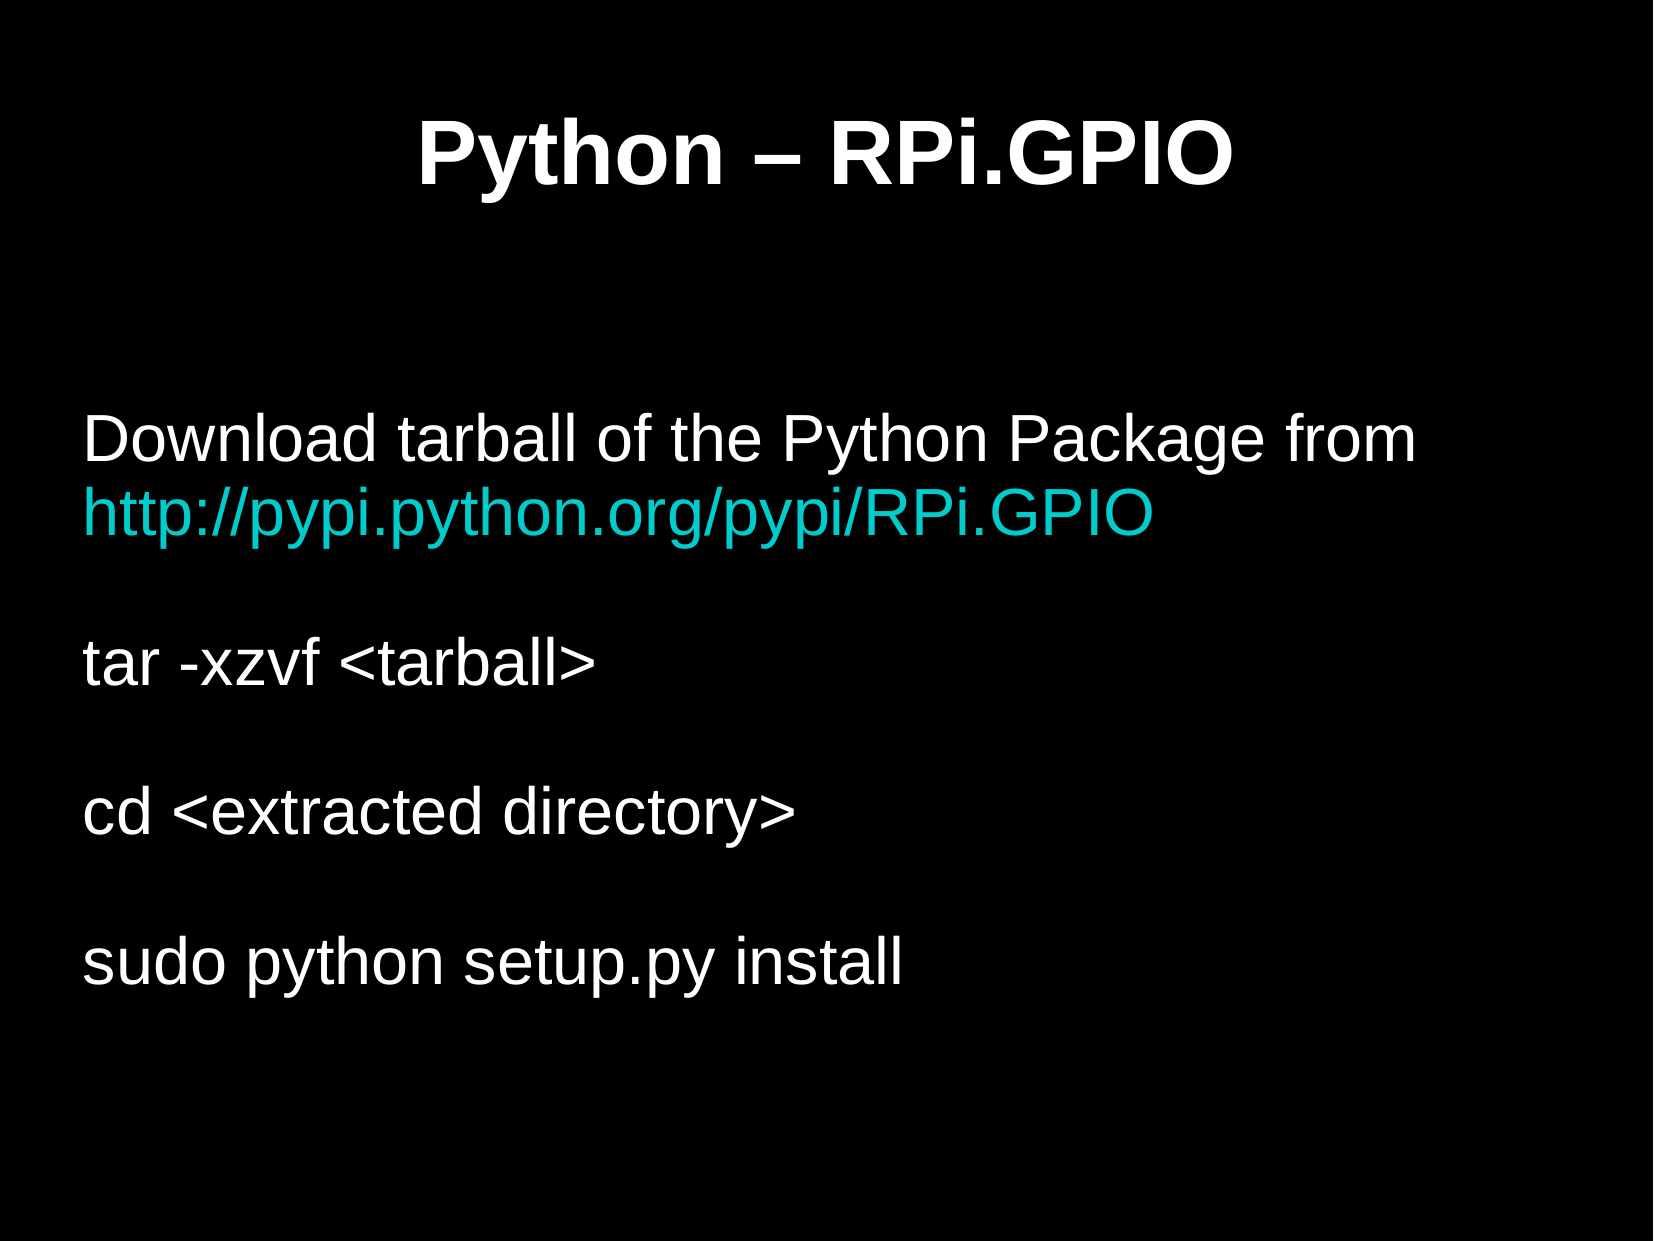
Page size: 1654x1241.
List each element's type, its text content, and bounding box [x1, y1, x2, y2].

title Python – RPi.GPIO [82, 49, 1571, 257]
subtitle Download tarball of the Python Package from http://pypi.python.org/pypi/RPi.GPIO tar -xzvf <tarball> cd <extracted directory> sudo python setup.py install [82, 290, 1571, 1109]
